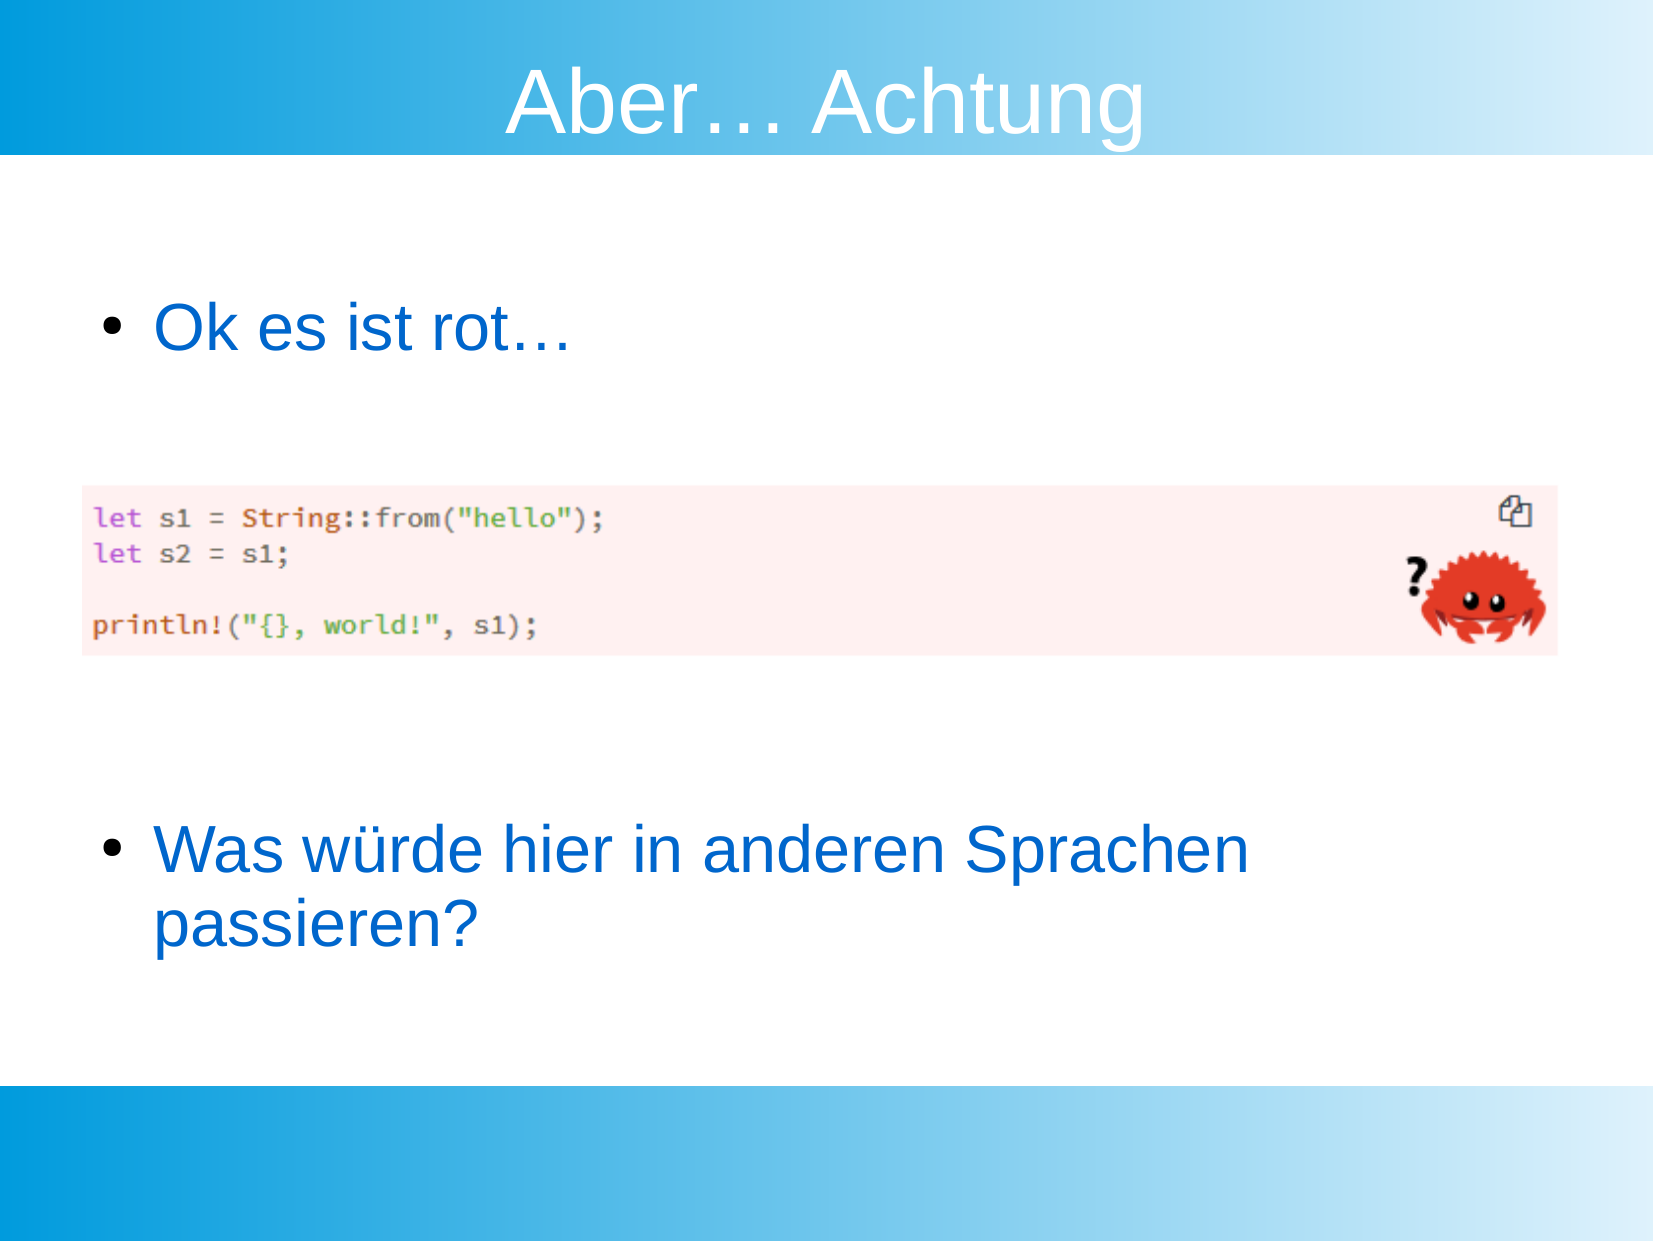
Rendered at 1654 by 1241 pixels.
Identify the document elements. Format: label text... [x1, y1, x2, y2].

title Aber… Achtung [82, 49, 1571, 155]
list Ok es ist rot… Was würde hier in anderen Sprachen passieren? [82, 290, 1571, 1010]
picture [82, 472, 1568, 662]
